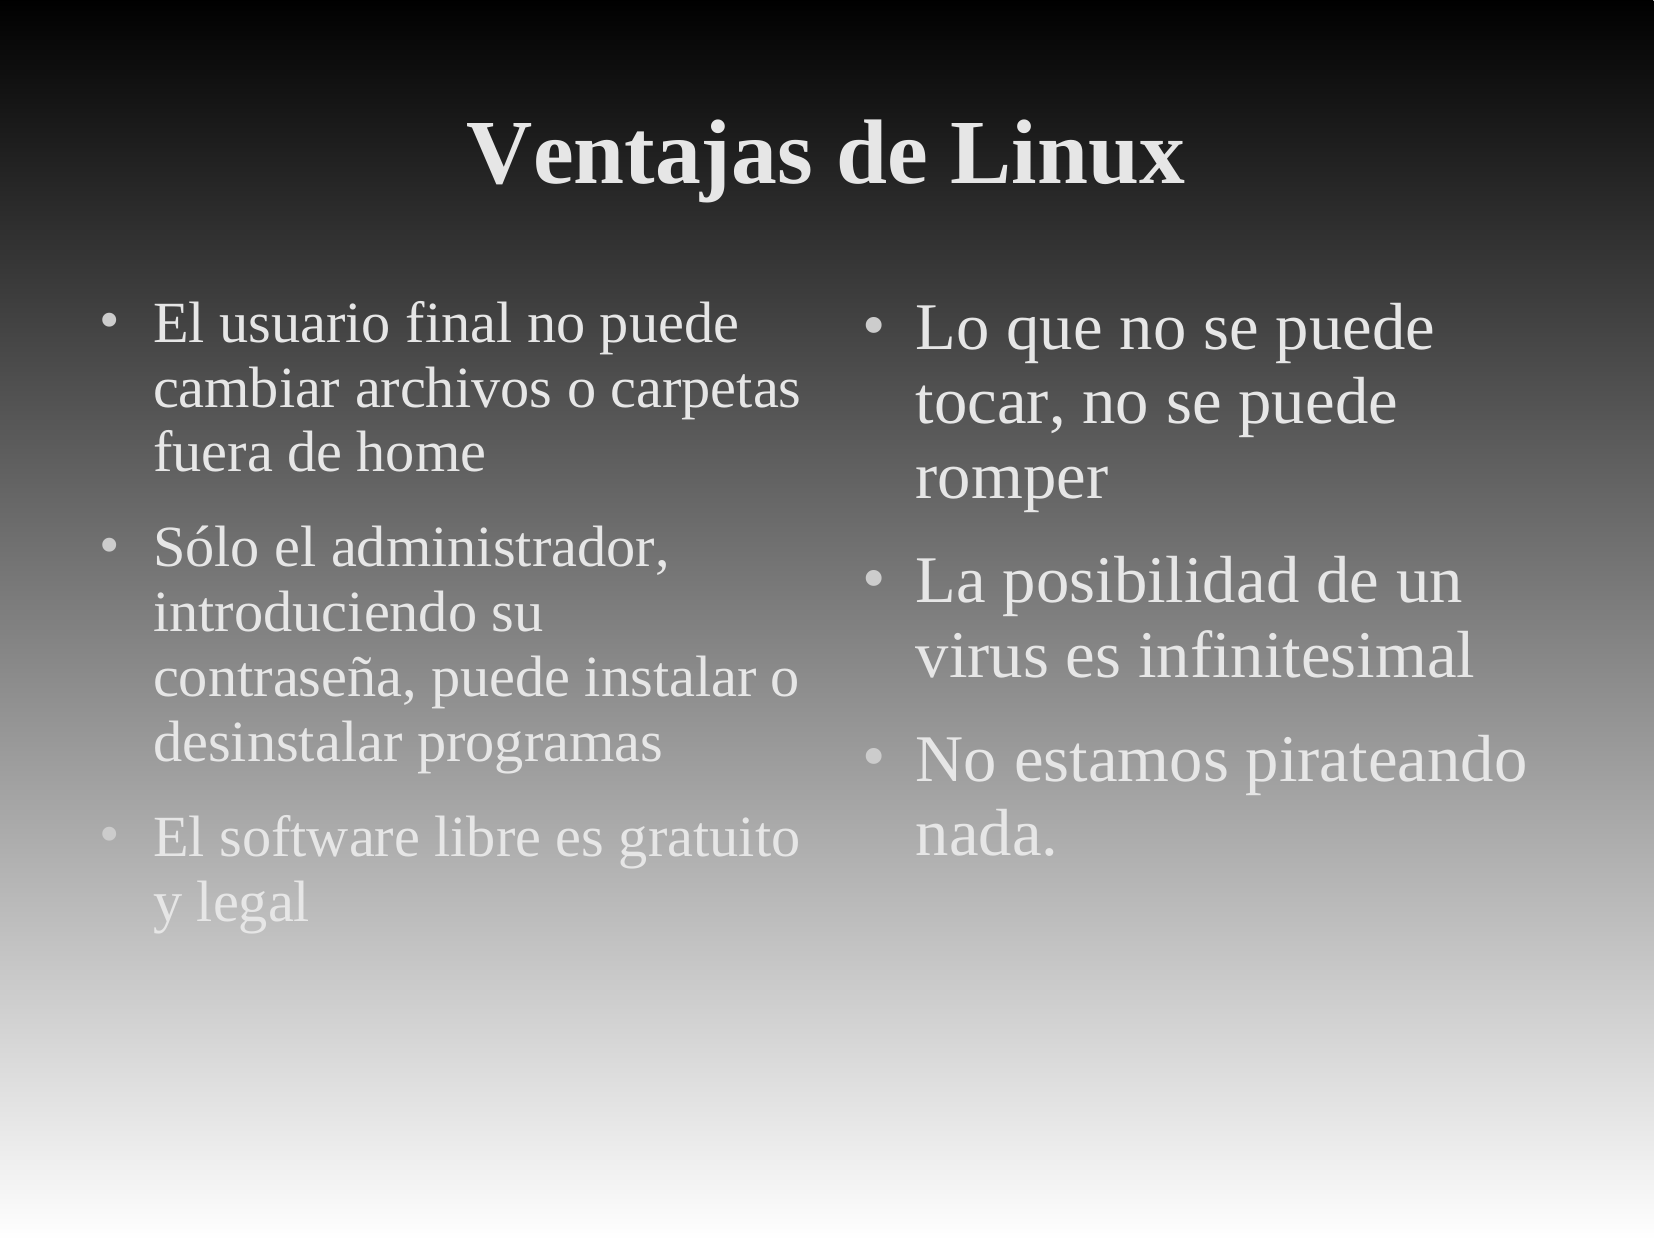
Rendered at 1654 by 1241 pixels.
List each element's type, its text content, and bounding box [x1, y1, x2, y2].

title Ventajas de Linux [82, 49, 1571, 257]
list Lo que no se puede tocar, no se puede romper La posibilidad de un virus es infinitesimal No estamos pirateando nada. [845, 290, 1572, 1094]
list El usuario final no puede cambiar archivos o carpetas fuera de home Sólo el administrador, introduciendo su contraseña, puede instalar o desinstalar programas El software libre es gratuito y legal [82, 290, 809, 1109]
